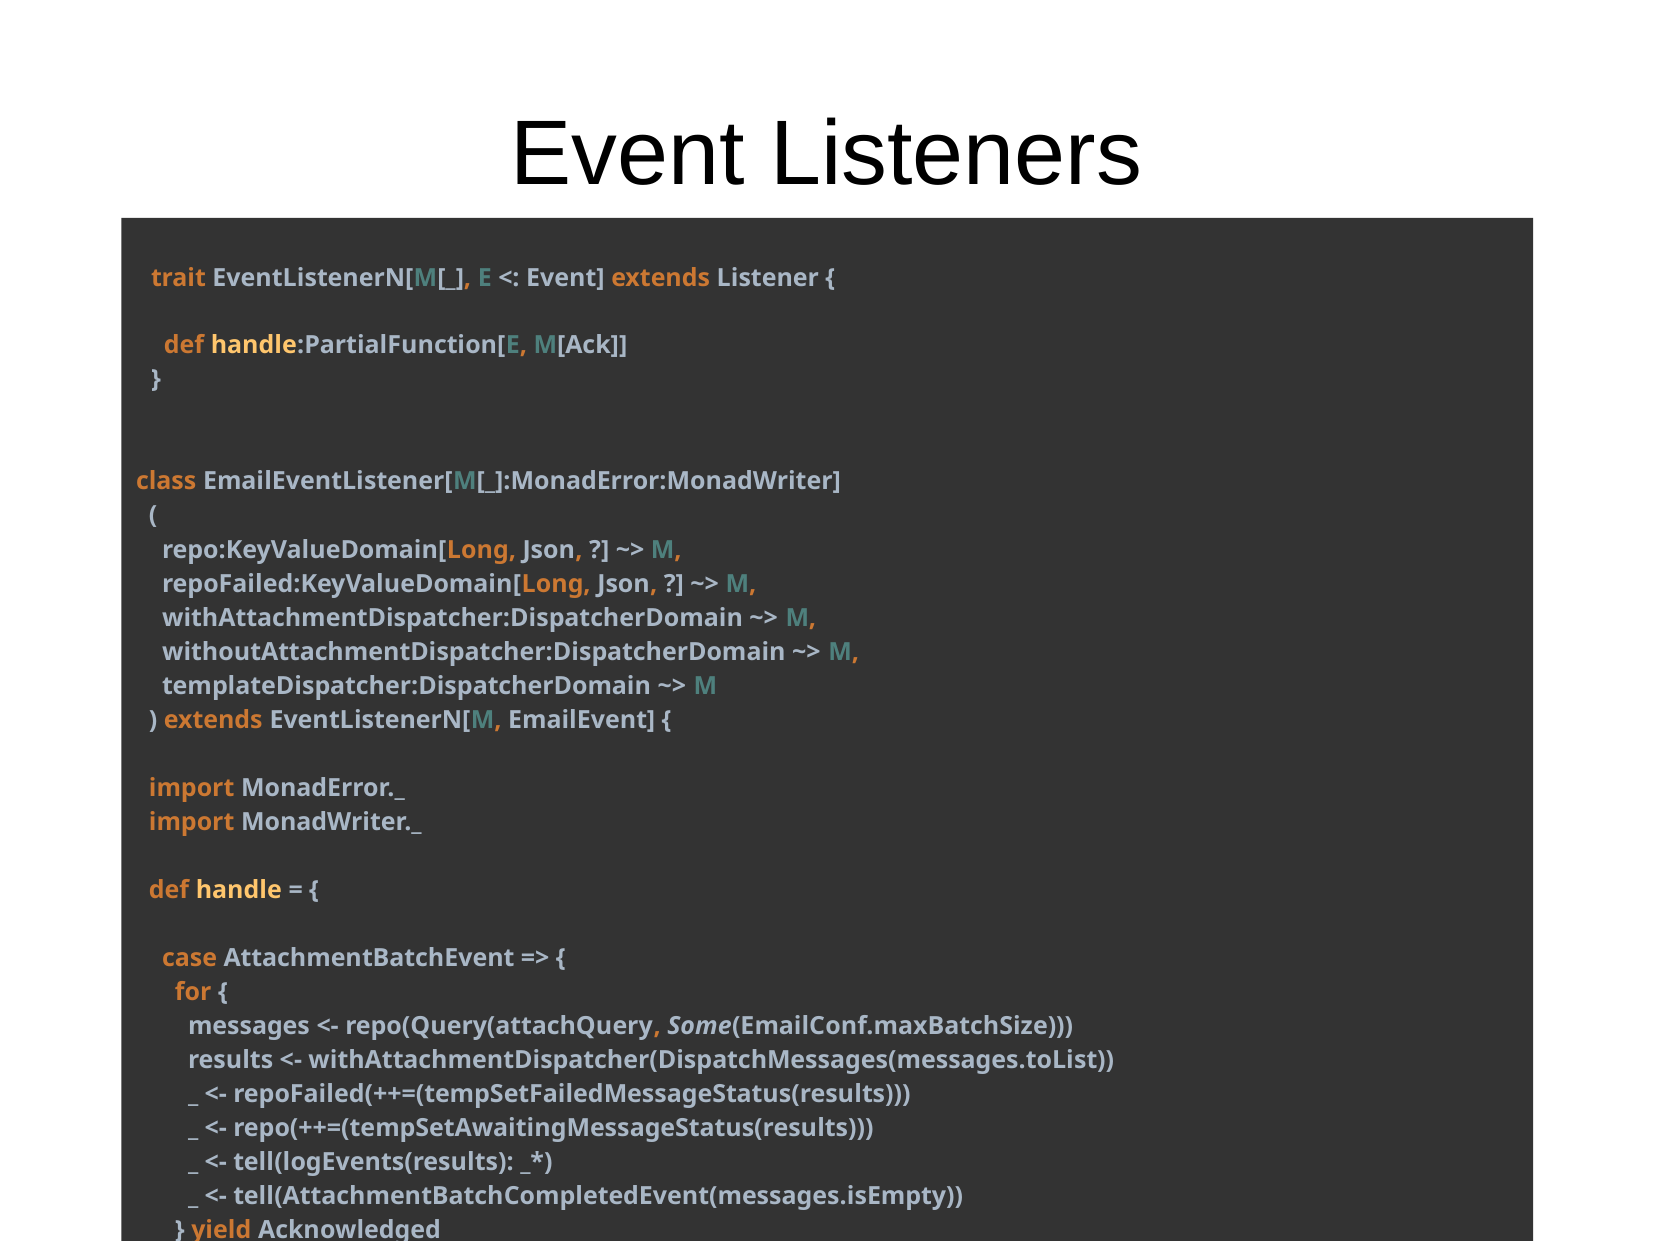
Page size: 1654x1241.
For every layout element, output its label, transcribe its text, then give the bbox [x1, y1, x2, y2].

text_box trait EventListenerN[M[_], E <: Event] extends Listener { def handle:PartialFunction[E, M[Ack]] } class EmailEventListener[M[_]:MonadError:MonadWriter] ( repo:KeyValueDomain[Long, Json, ?] ~> M, repoFailed:KeyValueDomain[Long, Json, ?] ~> M, withAttachmentDispatcher:DispatcherDomain ~> M, withoutAttachmentDispatcher:DispatcherDomain ~> M, templateDispatcher:DispatcherDomain ~> M ) extends EventListenerN[M, EmailEvent] { import MonadError._ import MonadWriter._ def handle = { case AttachmentBatchEvent => { for { messages <- repo(Query(attachQuery, Some(EmailConf.maxBatchSize))) results <- withAttachmentDispatcher(DispatchMessages(messages.toList)) _ <- repoFailed(++=(tempSetFailedMessageStatus(results))) _ <- repo(++=(tempSetAwaitingMessageStatus(results))) _ <- tell(logEvents(results): _*) _ <- tell(AttachmentBatchCompletedEvent(messages.isEmpty)) } yield Acknowledged }.onFailure { _ => tell(AttachmentBatchFailedEvent) } [121, 217, 1534, 1229]
title Event Listeners [82, 49, 1571, 257]
